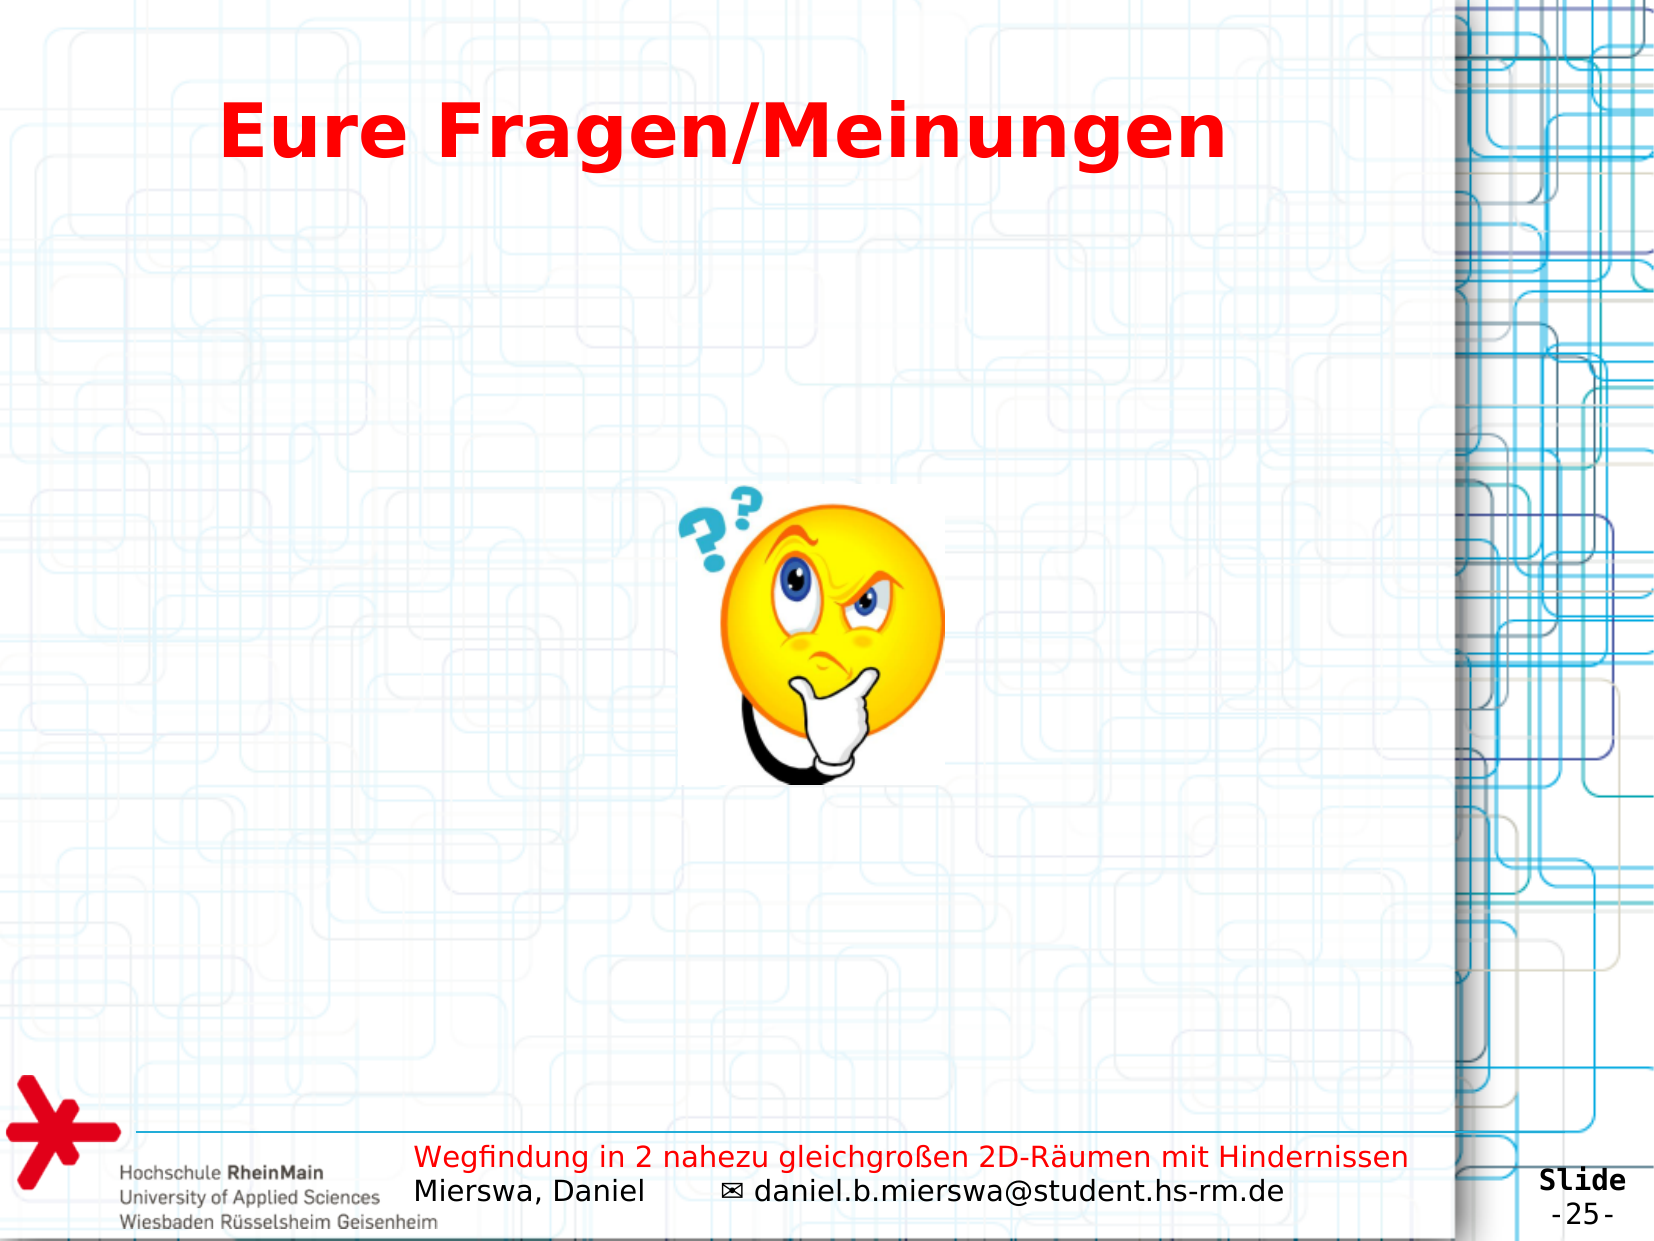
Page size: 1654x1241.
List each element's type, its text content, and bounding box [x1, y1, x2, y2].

title Eure Fragen/Meinungen [29, 47, 1418, 216]
picture [0, 0, 1654, 1241]
